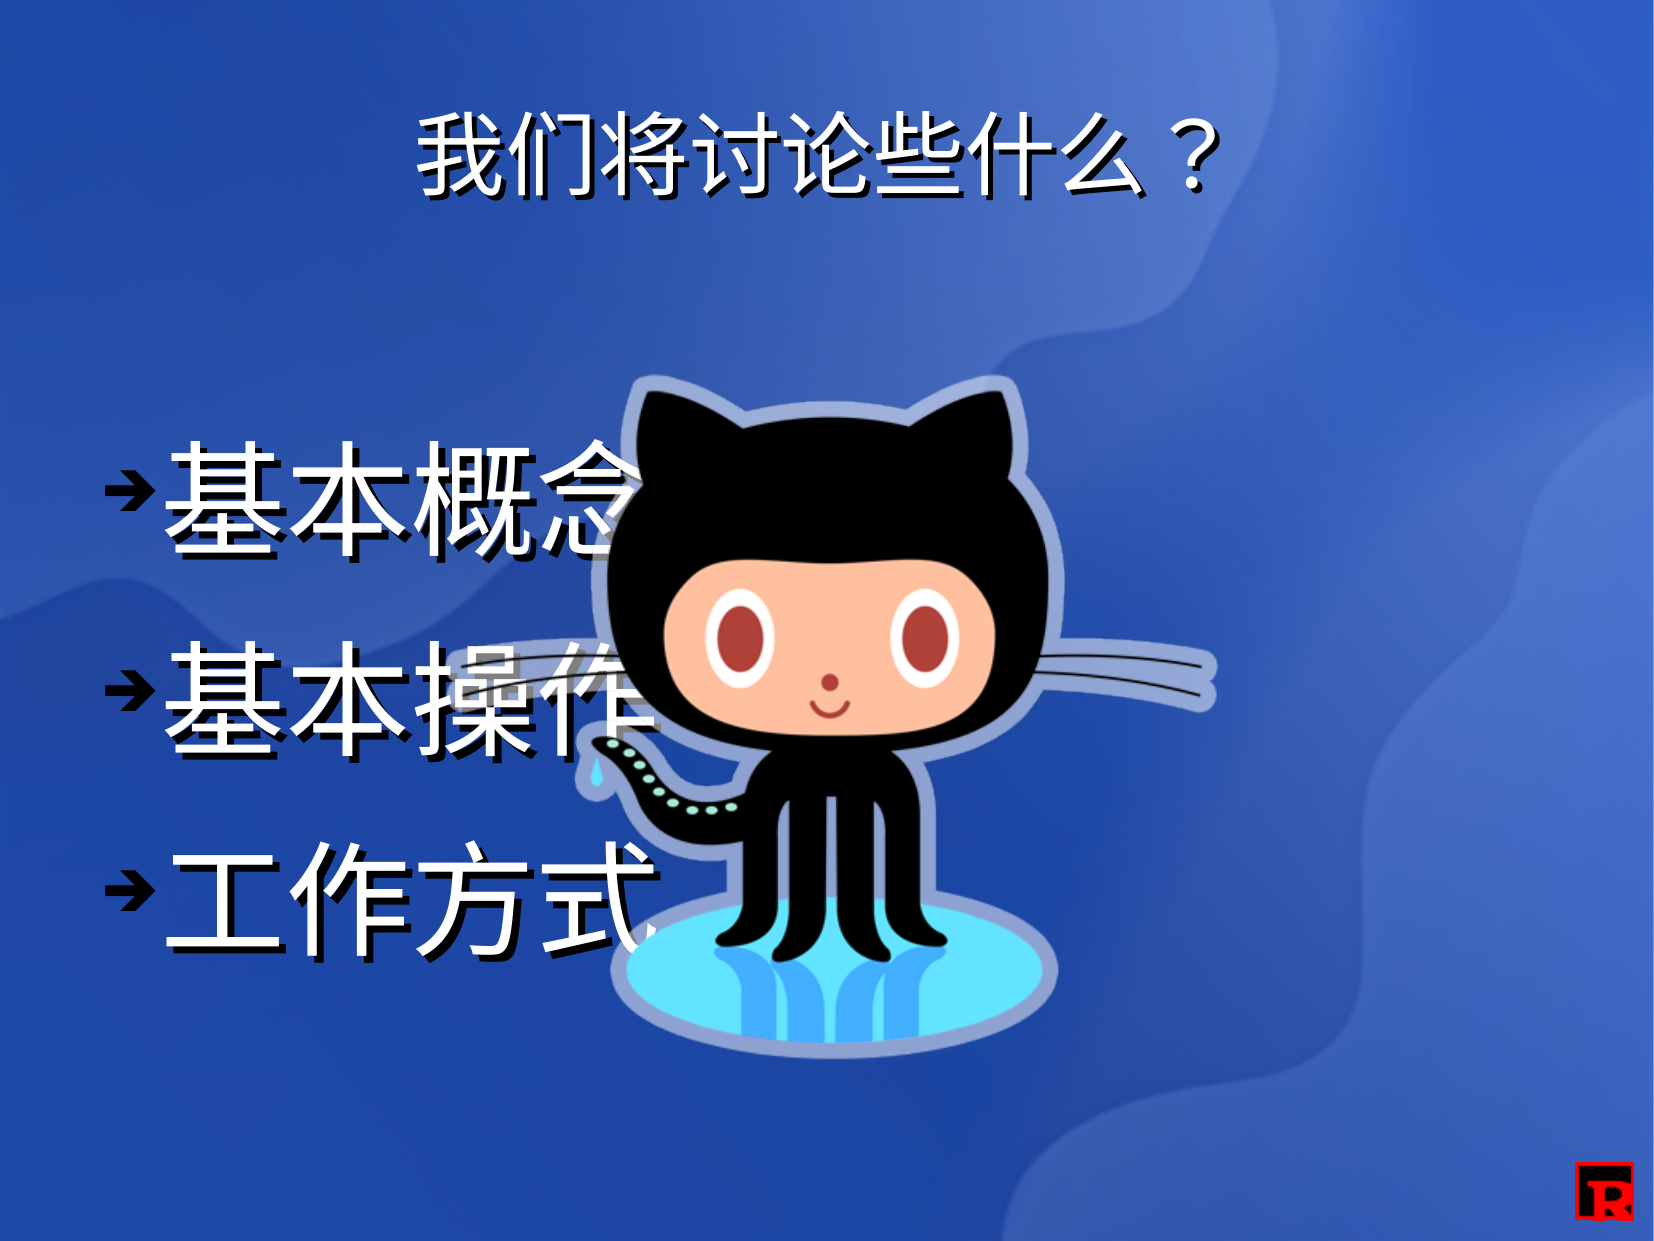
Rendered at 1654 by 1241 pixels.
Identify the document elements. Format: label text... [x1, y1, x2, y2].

picture [0, 0, 1654, 1241]
list 基本概念 基本操作 工作方式 [82, 412, 417, 1109]
title 我们将讨论些什么？ [82, 49, 1571, 257]
